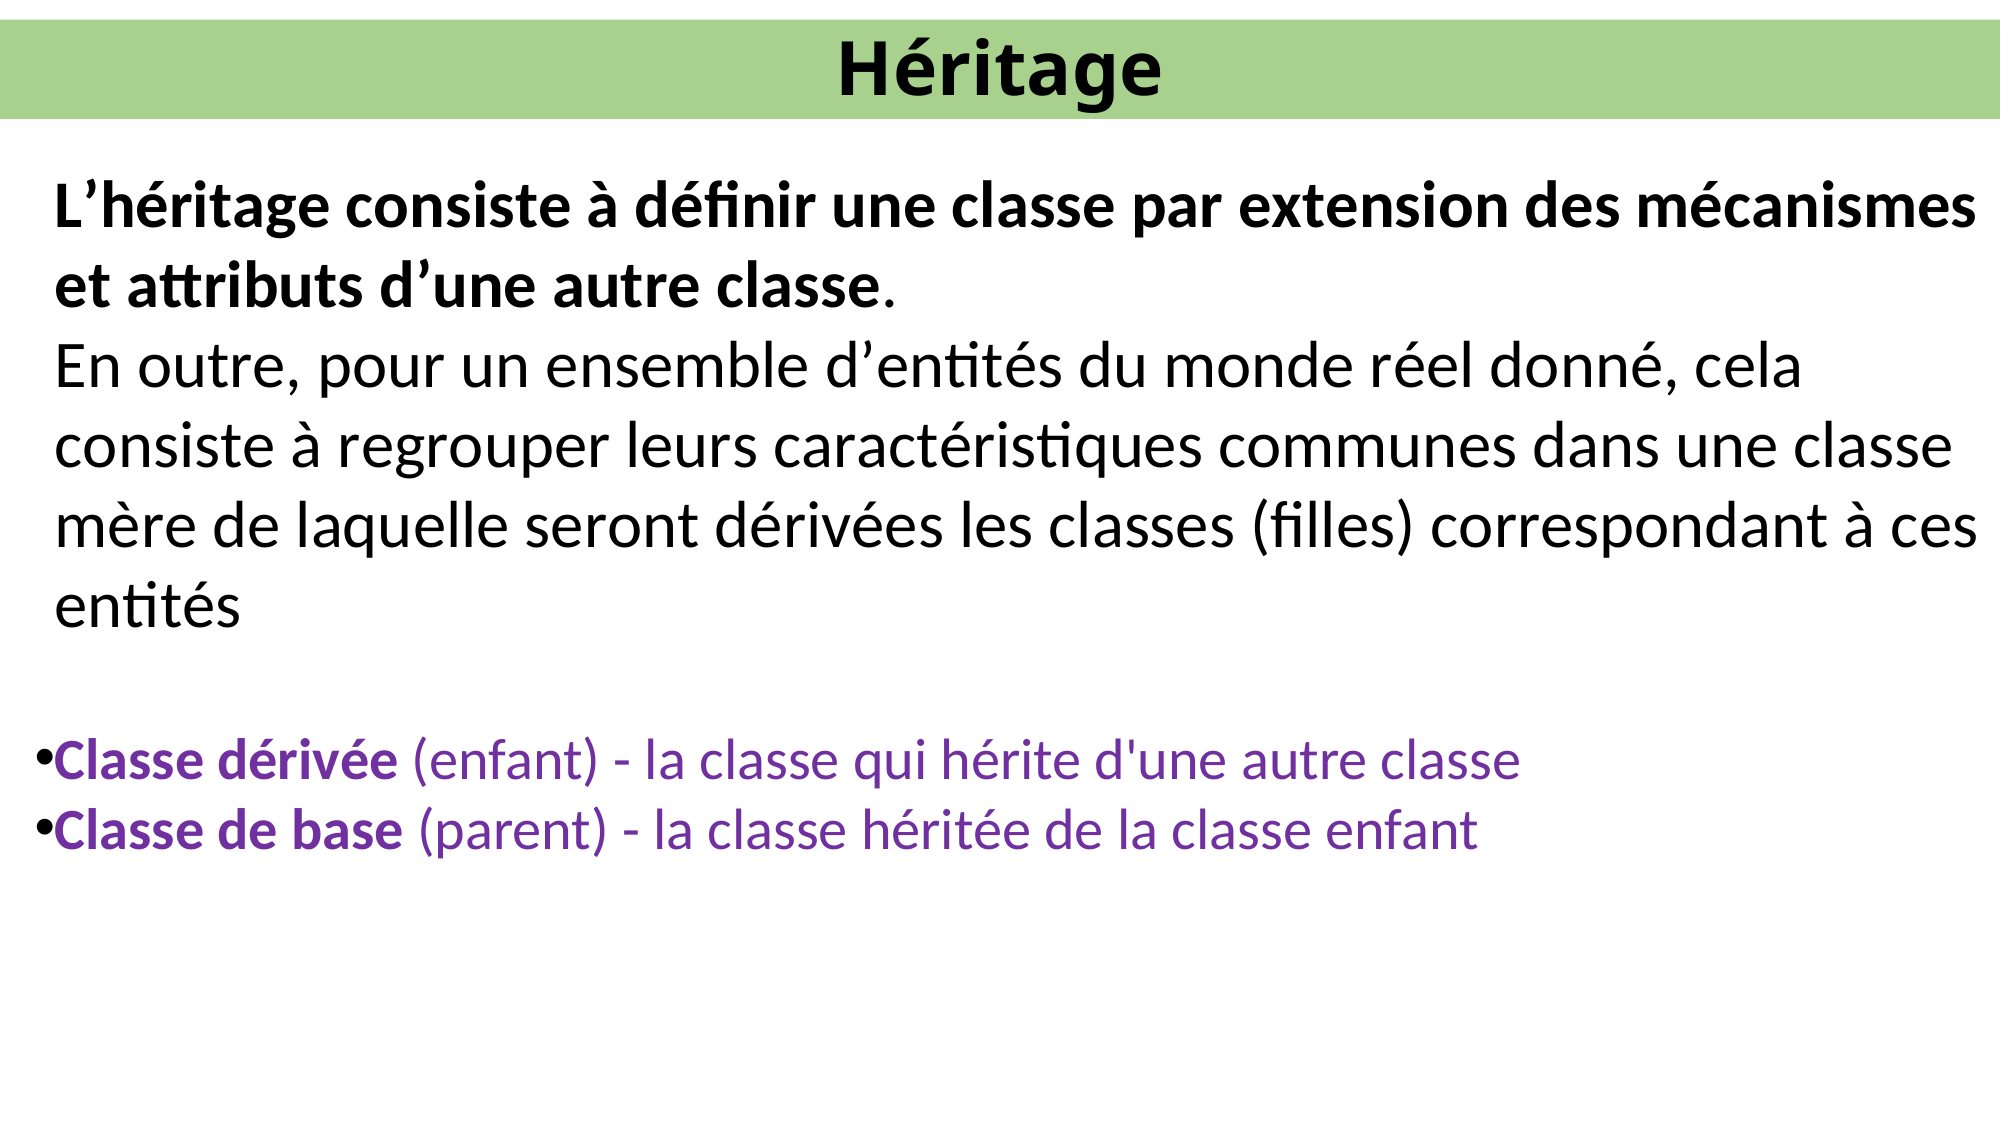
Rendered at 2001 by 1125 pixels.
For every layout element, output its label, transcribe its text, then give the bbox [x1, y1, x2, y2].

text_box L’héritage consiste à définir une classe par extension des mécanismes et attributs d’une autre classe. En outre, pour un ensemble d’entités du monde réel donné, cela consiste à regrouper leurs caractéristiques communes dans une classe mère de laquelle seront dérivées les classes (filles) correspondant à ces entités Classe dérivée (enfant) - la classe qui hérite d'une autre classe Classe de base (parent) - la classe héritée de la classe enfant [19, 153, 2000, 957]
title Héritage [0, 19, 2000, 119]
